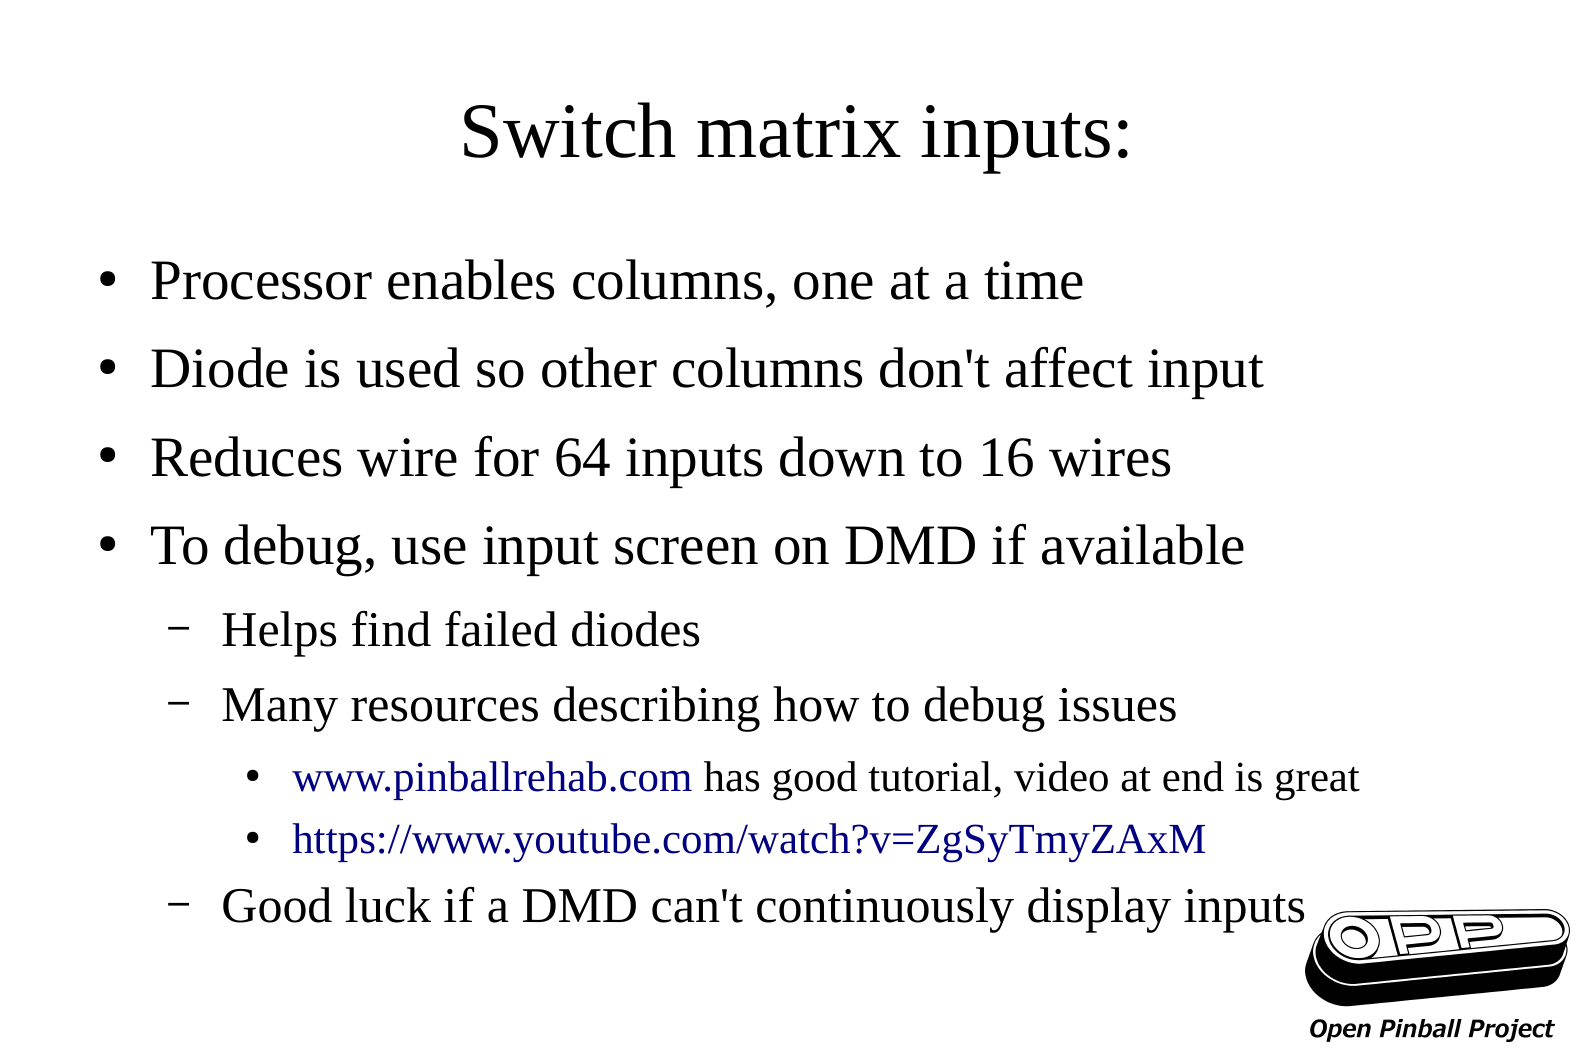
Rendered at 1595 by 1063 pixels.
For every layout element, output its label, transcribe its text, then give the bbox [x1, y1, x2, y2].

list Processor enables columns, one at a time Diode is used so other columns don't affect input Reduces wire for 64 inputs down to 16 wires To debug, use input screen on DMD if available Helps find failed diodes Many resources describing how to debug issues www.pinballrehab.com has good tutorial, video at end is great https://www.youtube.com/watch?v=ZgSyTmyZAxM Good luck if a DMD can't continuously display inputs [79, 248, 1515, 951]
title Switch matrix inputs: [79, 42, 1515, 220]
picture [1305, 909, 1570, 1042]
